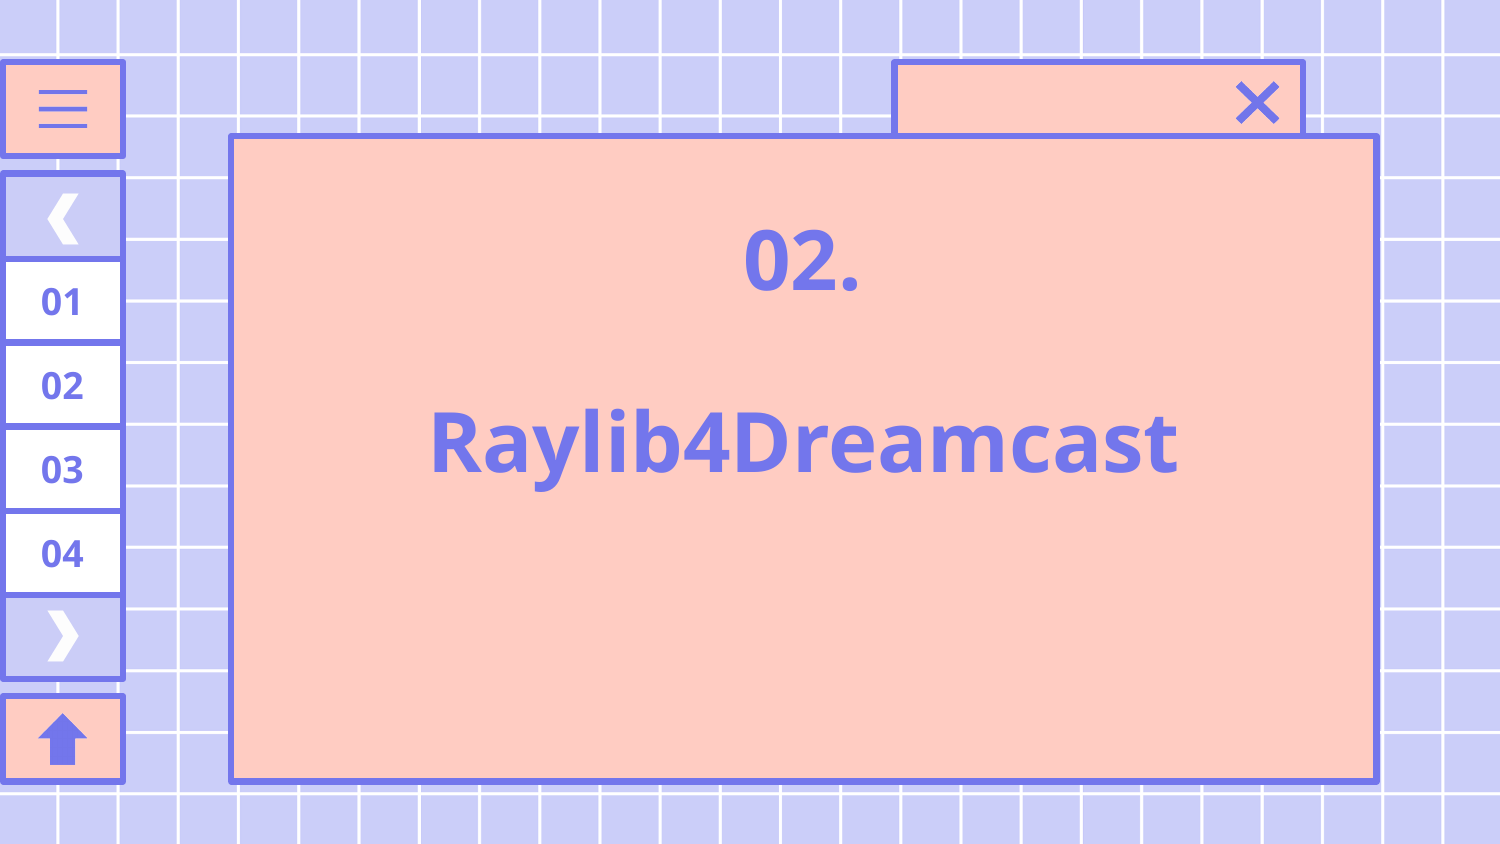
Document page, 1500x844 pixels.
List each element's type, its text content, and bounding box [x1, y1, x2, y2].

picture [38, 193, 88, 245]
picture [38, 90, 88, 128]
picture [38, 610, 88, 662]
text_box 03 [20, 449, 104, 487]
text_box 02 [20, 365, 104, 403]
title Raylib4Dreamcast [421, 368, 1187, 510]
text_box 04 [20, 533, 104, 572]
title 02. [696, 186, 910, 327]
picture [37, 713, 87, 765]
text_box 01 [20, 281, 104, 319]
picture [0, 0, 1500, 844]
